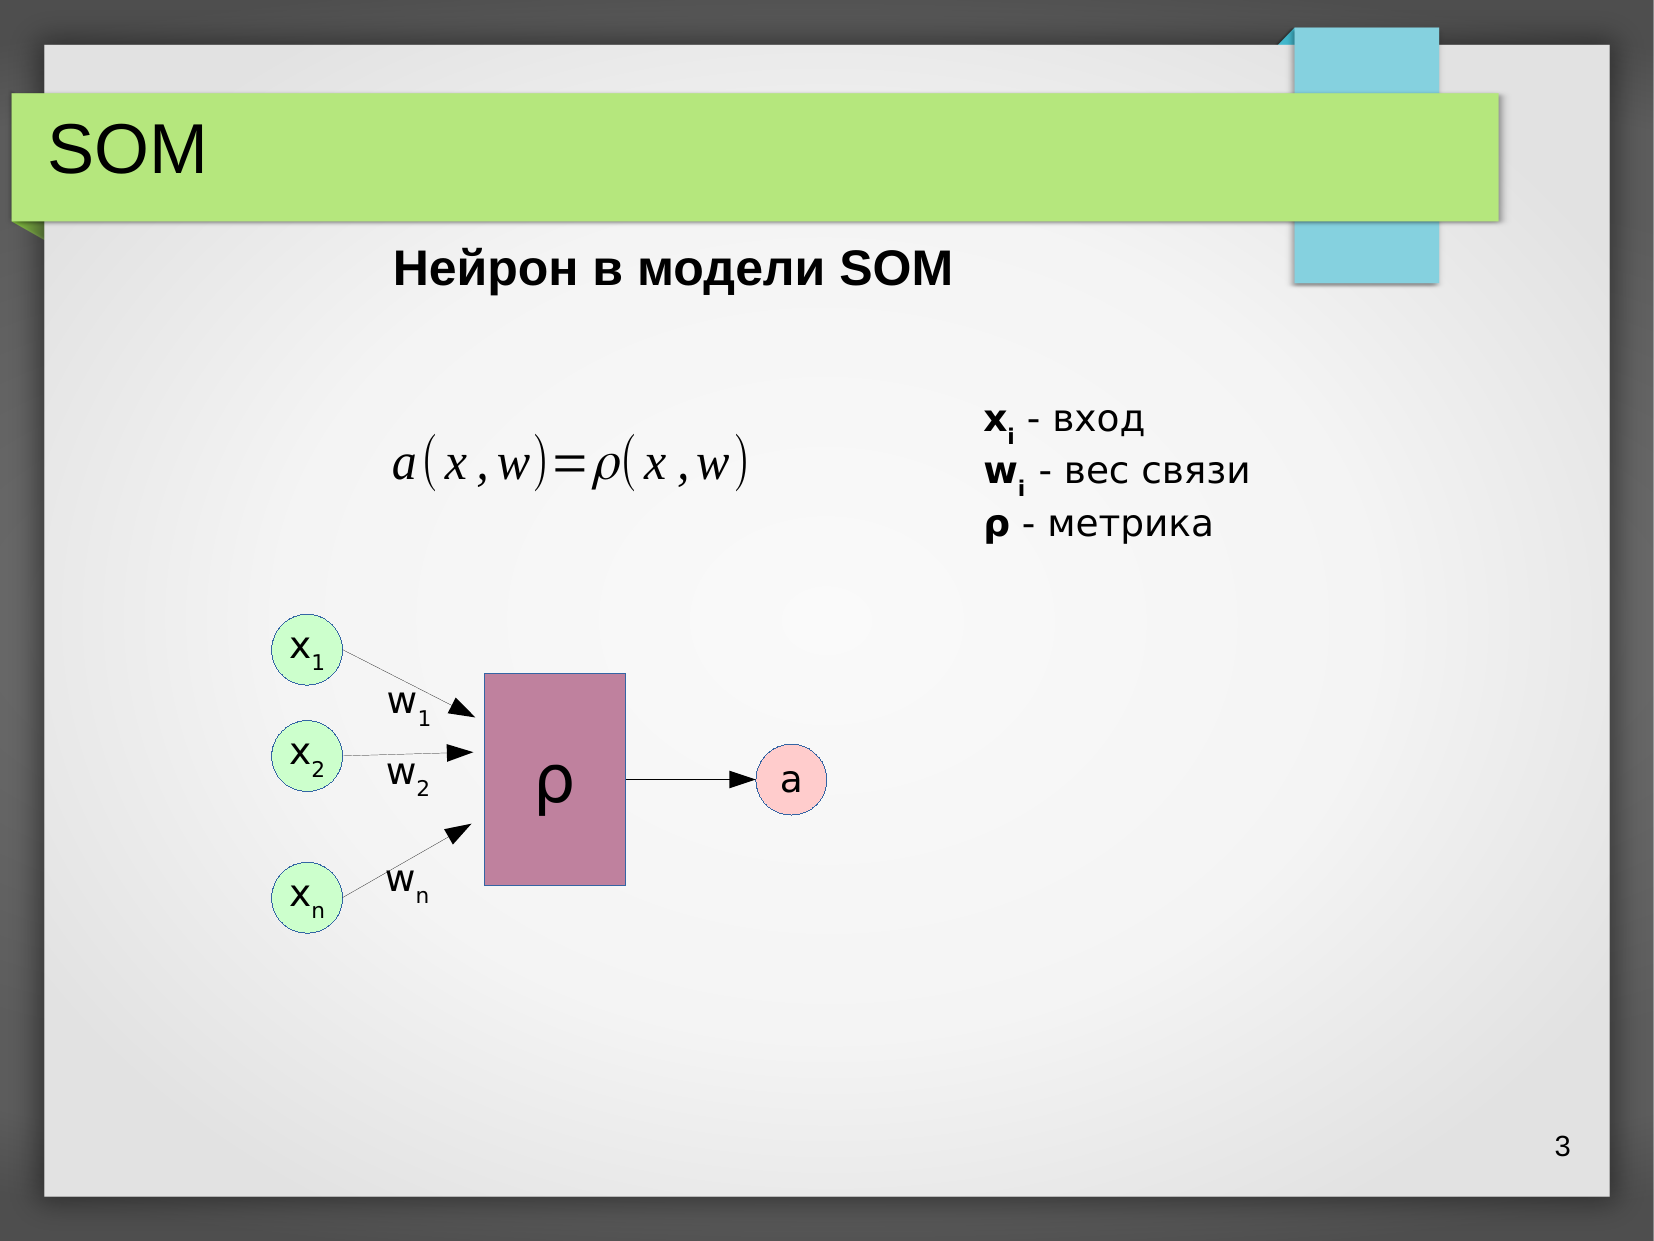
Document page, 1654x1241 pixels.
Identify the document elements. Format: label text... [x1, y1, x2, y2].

text_box xn [271, 862, 343, 934]
text_box ρ [484, 673, 626, 886]
text_box x2 [271, 720, 343, 792]
text_box a [755, 744, 827, 816]
text_box x1 [271, 614, 343, 686]
title SOM [47, 109, 1501, 189]
subtitle Нейрон в модели SOM [200, 236, 1146, 301]
text_box xi - вход wi - вес связи ρ - метрика [968, 389, 1465, 553]
chart [383, 431, 756, 497]
picture [0, 0, 1654, 1241]
